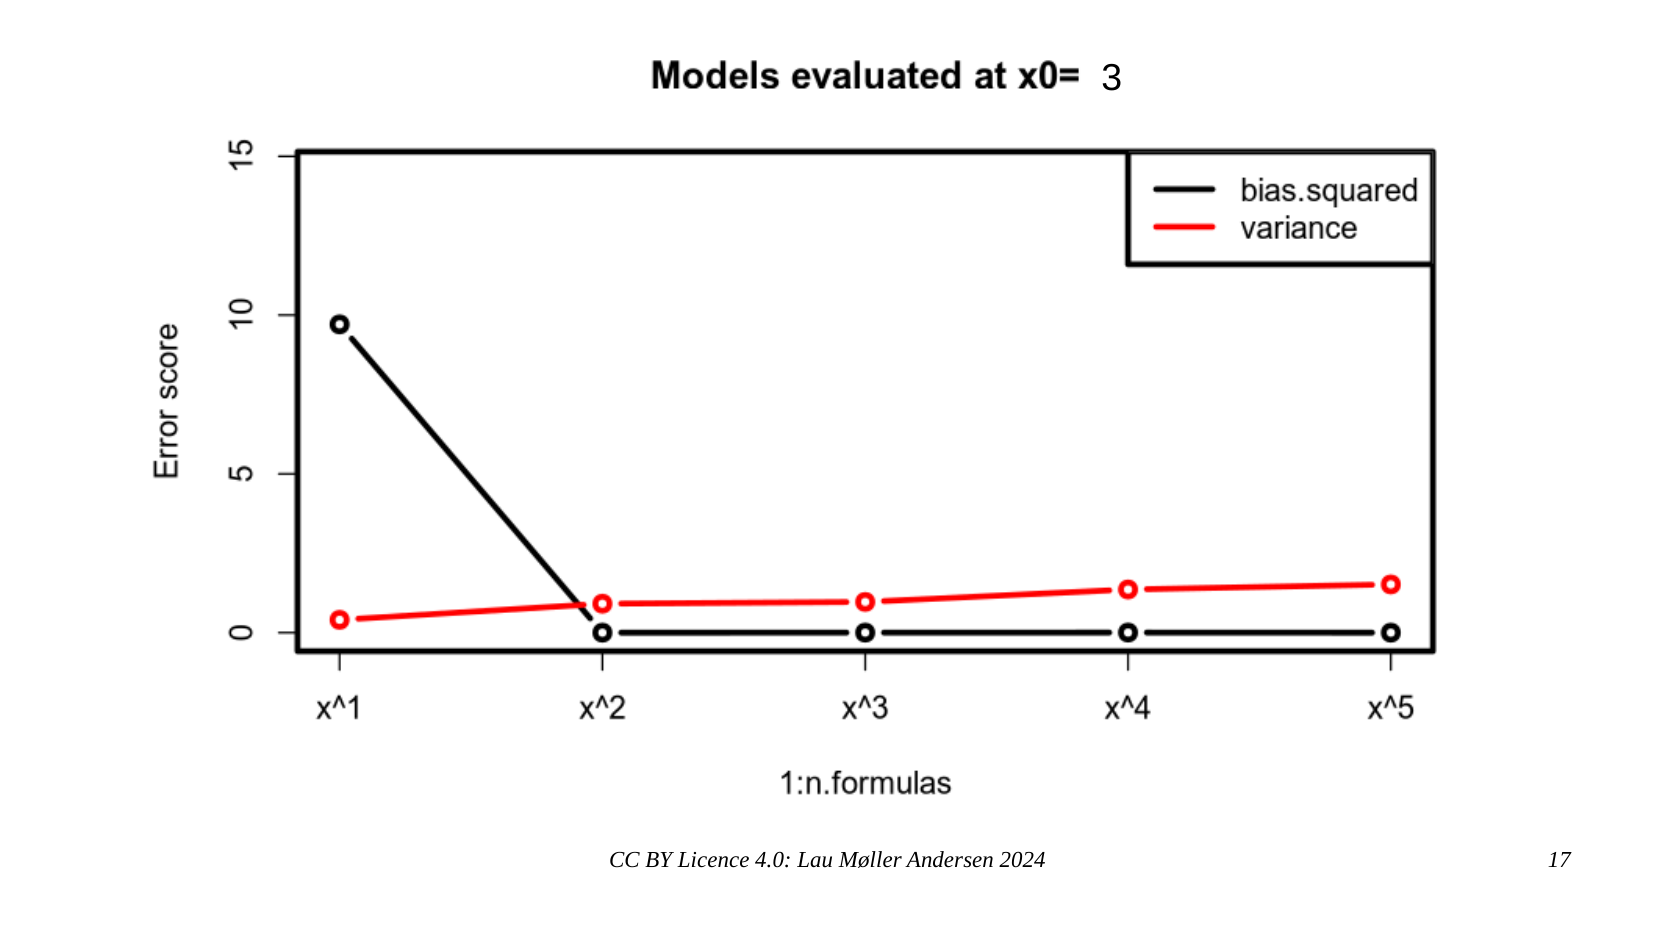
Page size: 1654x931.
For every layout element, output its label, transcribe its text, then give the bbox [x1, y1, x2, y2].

text_box 3 [1086, 49, 1146, 107]
picture [144, 0, 1512, 843]
